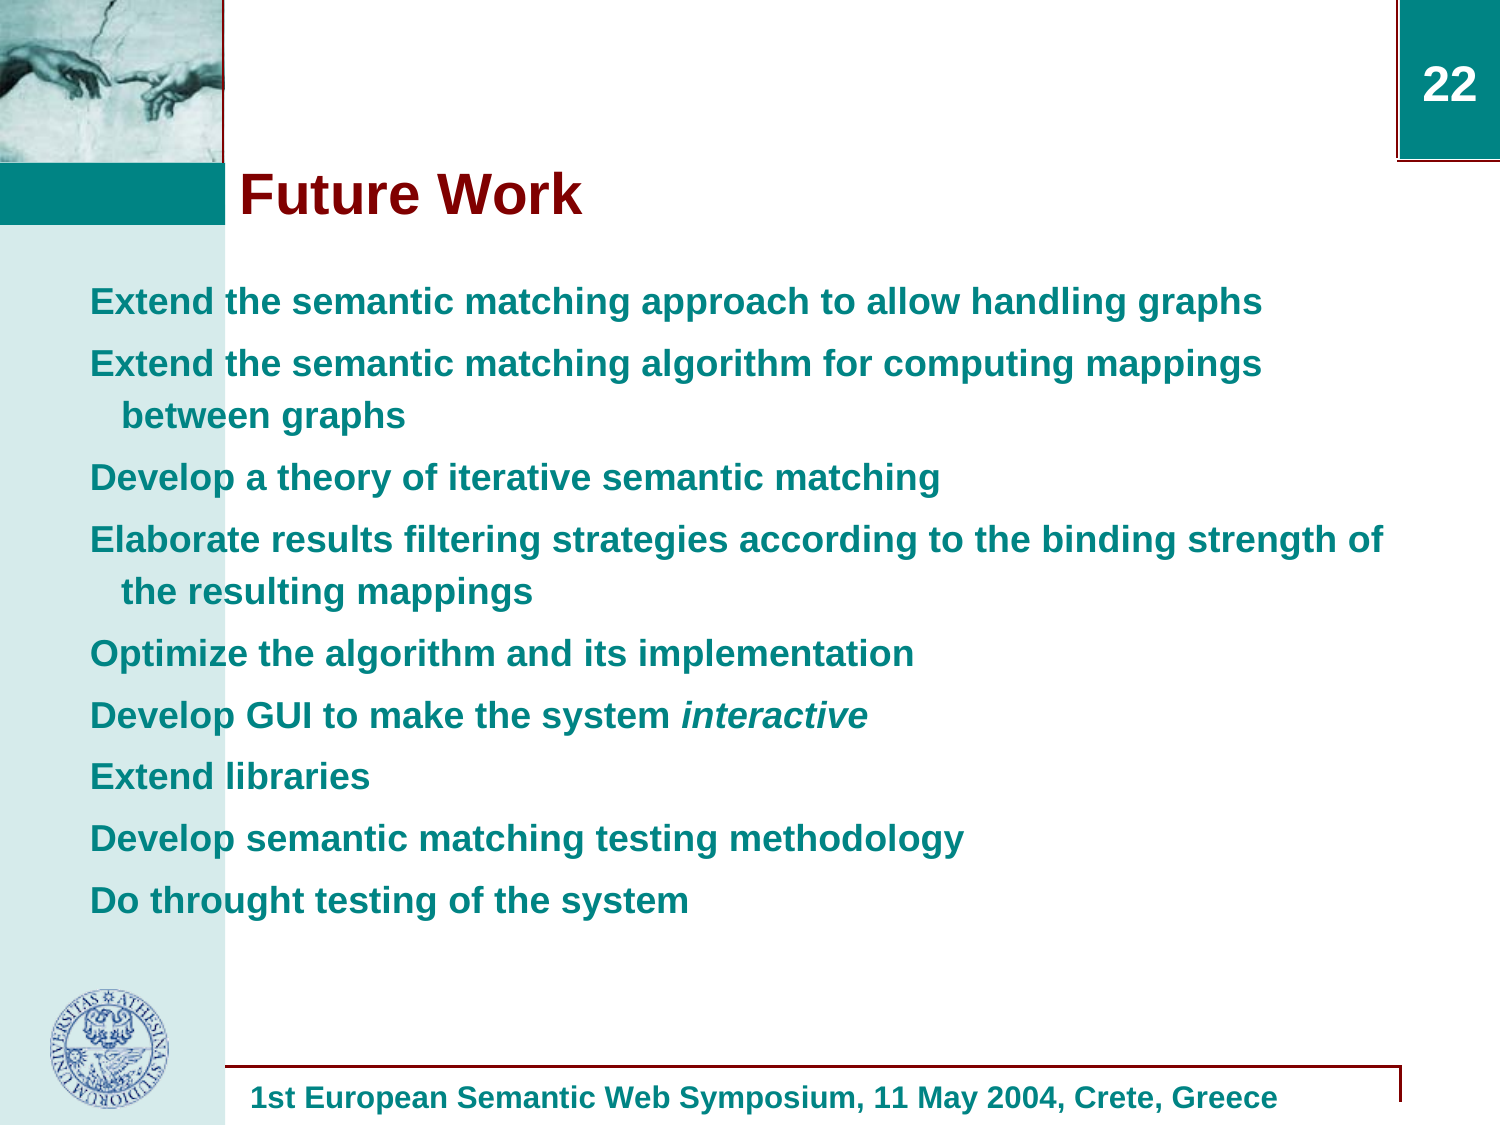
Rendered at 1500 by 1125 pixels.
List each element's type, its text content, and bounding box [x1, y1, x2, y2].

picture [0, 0, 222, 162]
list Extend the semantic matching approach to allow handling graphs Extend the semantic matching algorithm for computing mappings between graphs Develop a theory of iterative semantic matching Elaborate results filtering strategies according to the binding strength of the resulting mappings Optimize the algorithm and its implementation Develop GUI to make the system interactive Extend libraries Develop semantic matching testing methodology Do throught testing of the system [75, 262, 1426, 991]
title Future Work [224, 151, 1400, 237]
picture [50, 989, 169, 1109]
